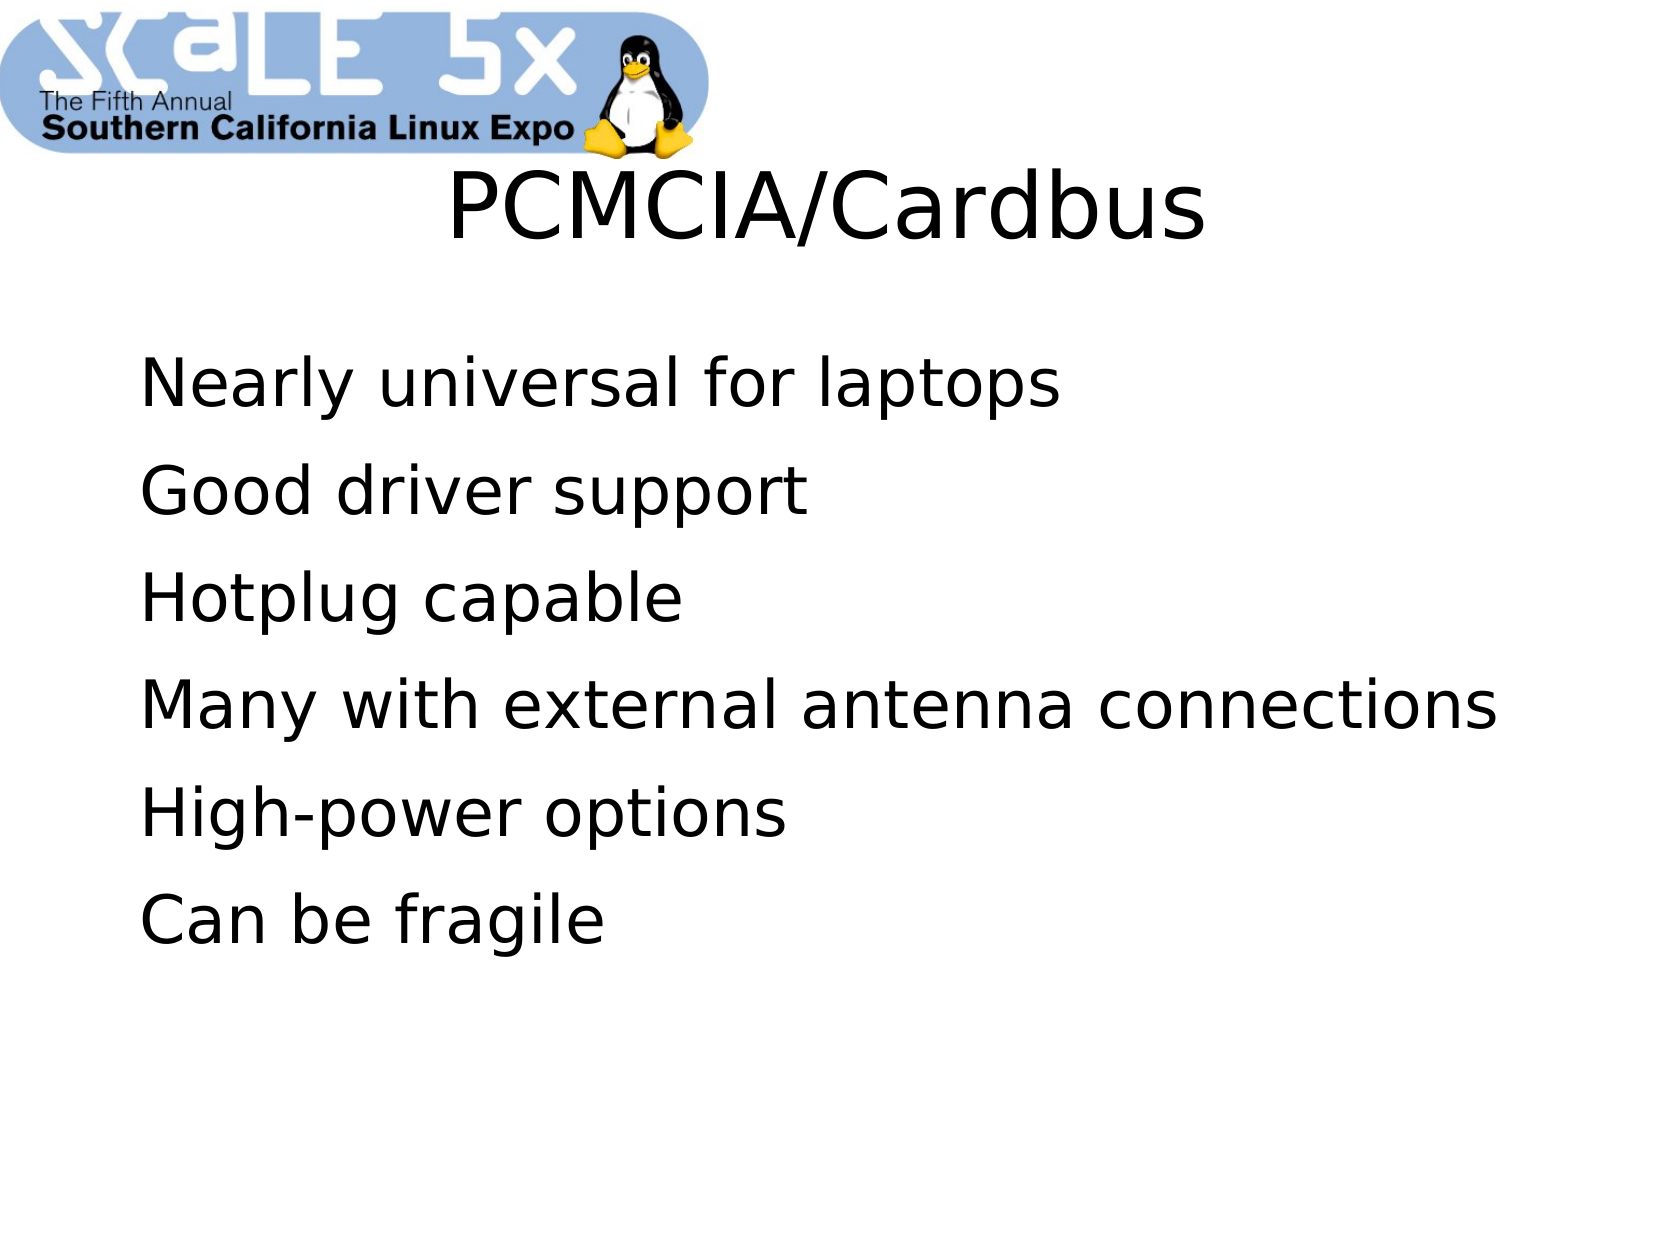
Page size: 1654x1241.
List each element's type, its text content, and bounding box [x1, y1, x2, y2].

list Nearly universal for laptops Good driver support Hotplug capable Many with external antenna connections High-power options Can be fragile [121, 344, 1585, 1127]
title PCMCIA/Cardbus [121, 102, 1533, 311]
picture [0, 3, 709, 159]
